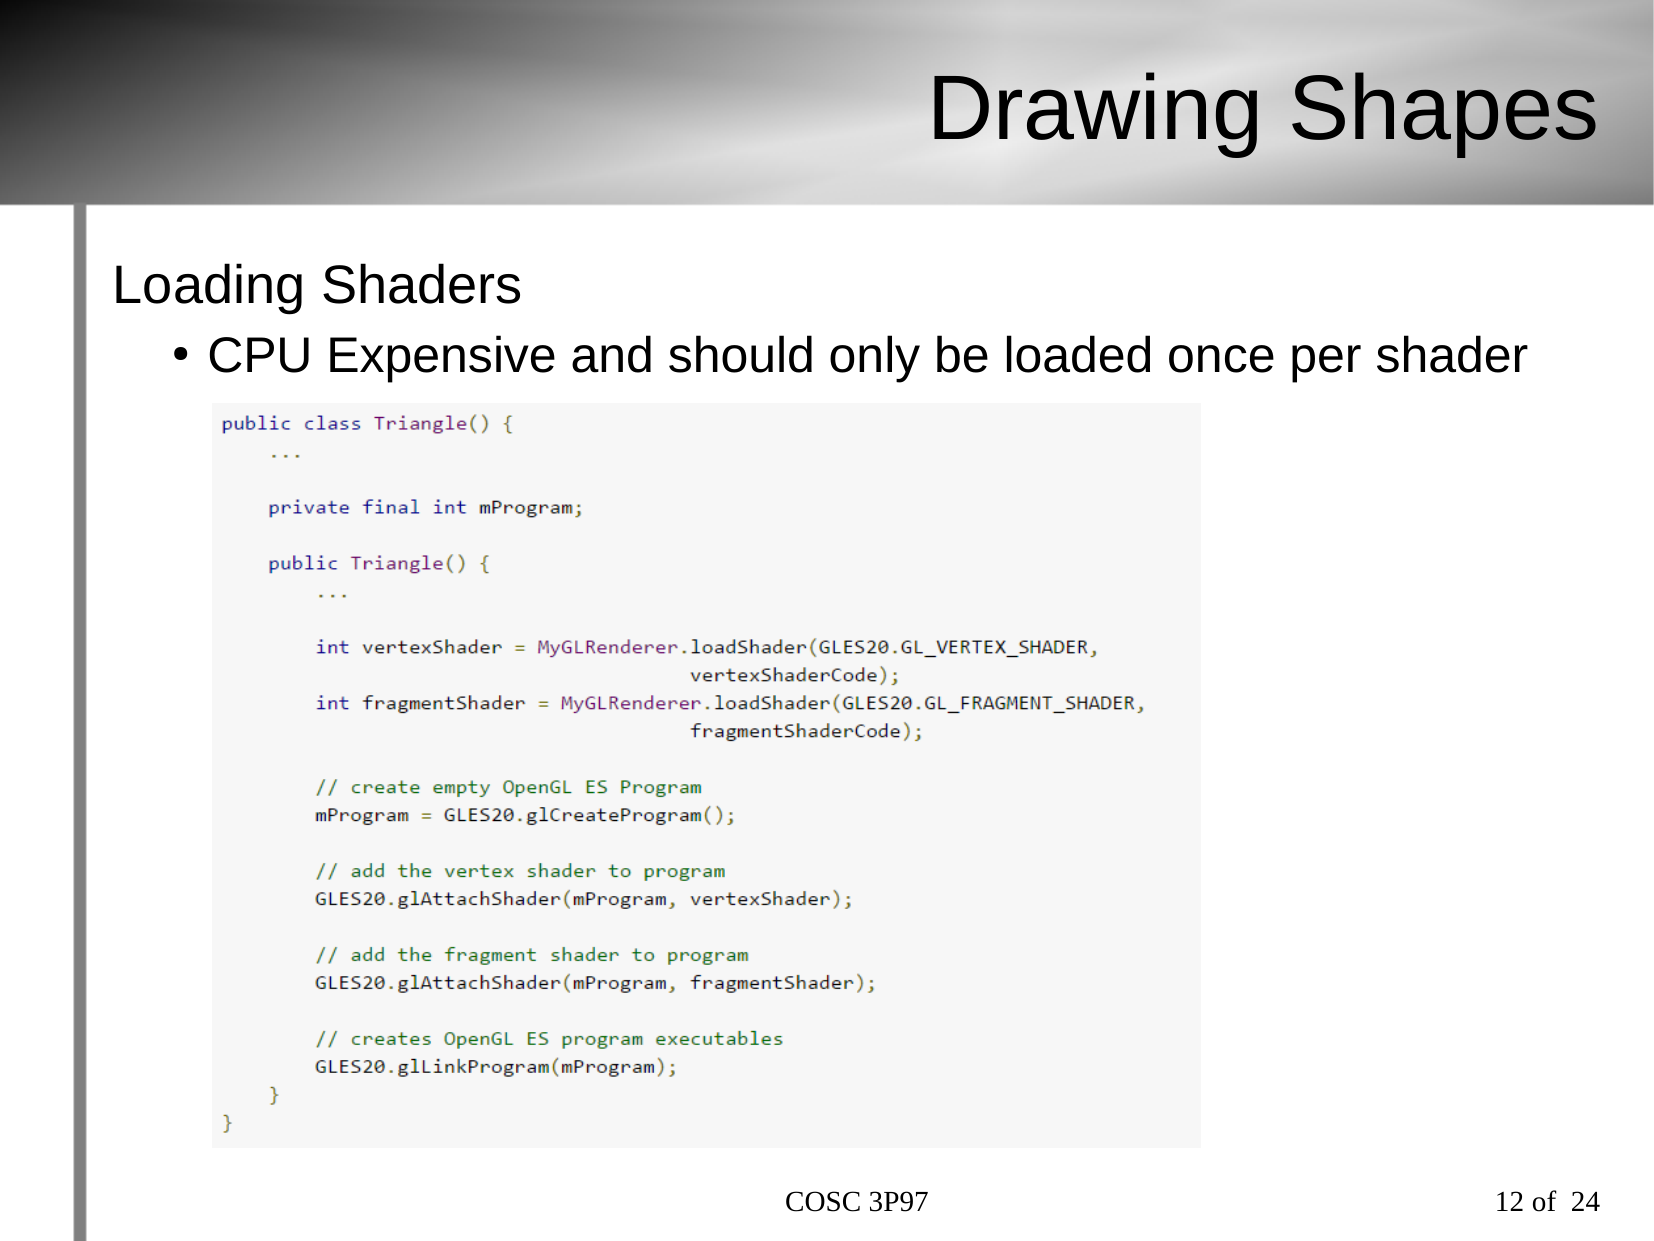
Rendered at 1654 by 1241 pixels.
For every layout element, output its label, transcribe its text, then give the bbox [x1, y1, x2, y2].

list Loading Shaders CPU Expensive and should only be loaded once per shader [41, 255, 1531, 391]
picture [0, 0, 1654, 1241]
title Drawing Shapes [112, 13, 1601, 201]
